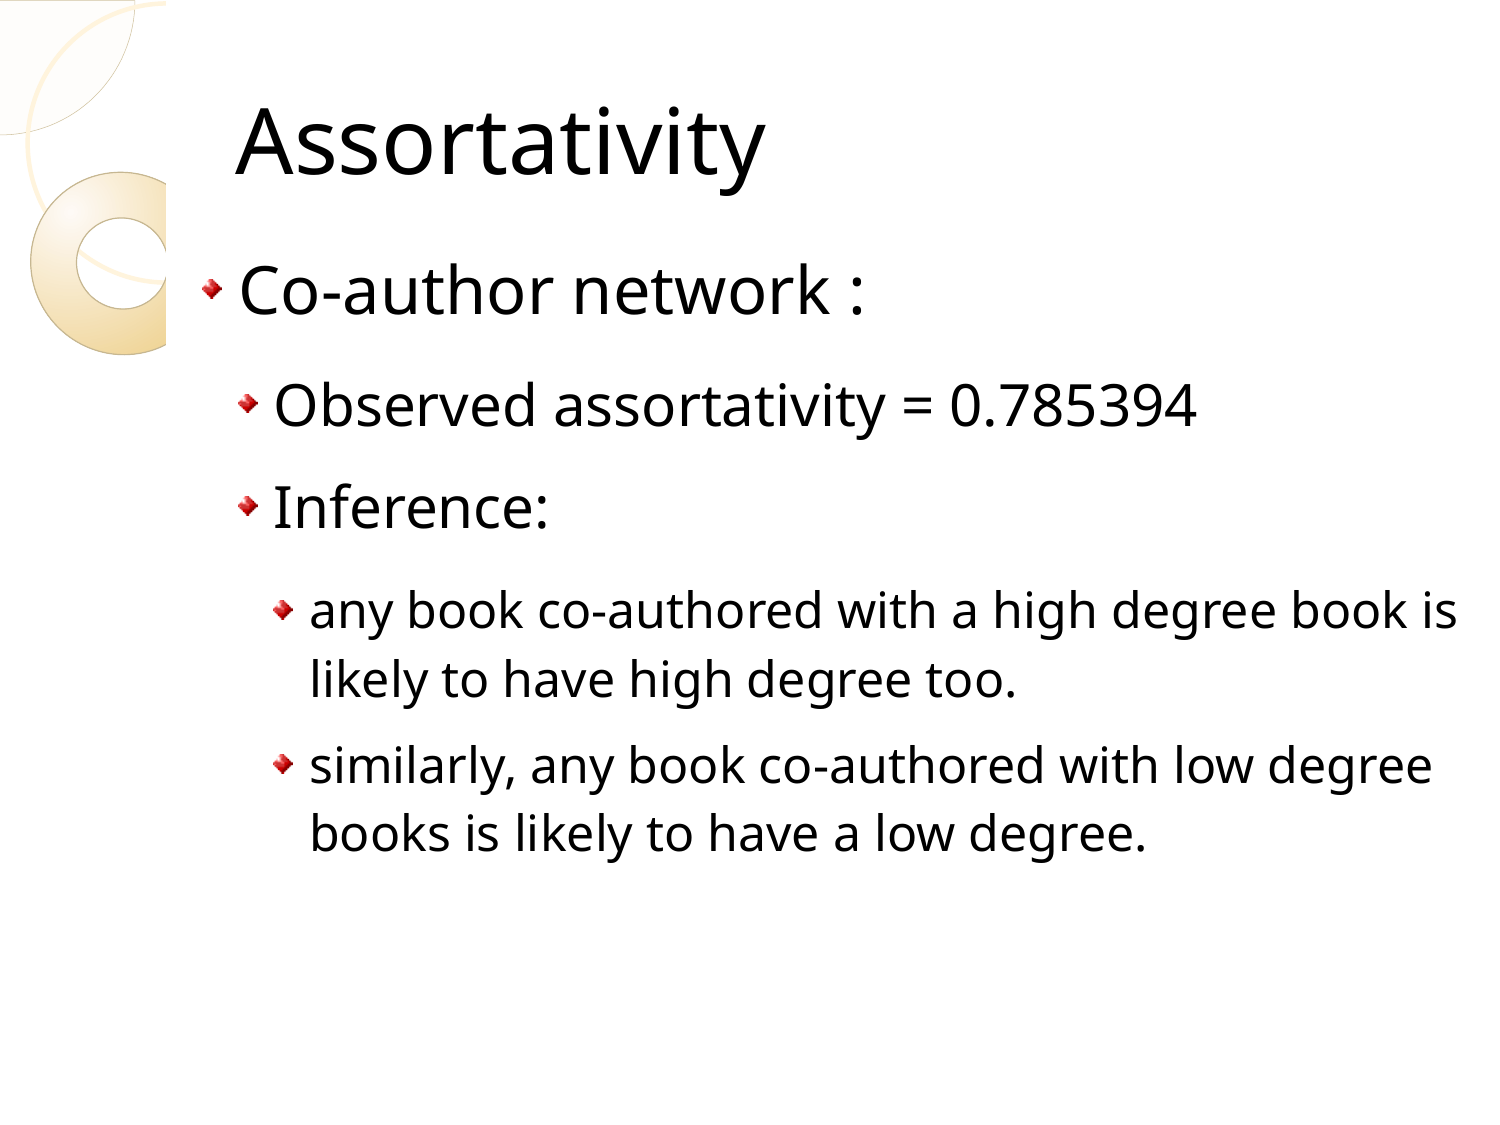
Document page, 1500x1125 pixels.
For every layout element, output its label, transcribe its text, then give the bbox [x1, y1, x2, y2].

title Assortativity [235, 52, 1466, 226]
list Co-author network : Observed assortativity = 0.785394 Inference: any book co-authored with a high degree book is likely to have high degree too. similarly, any book co-authored with low degree books is likely to have a low degree. [188, 236, 1477, 1062]
